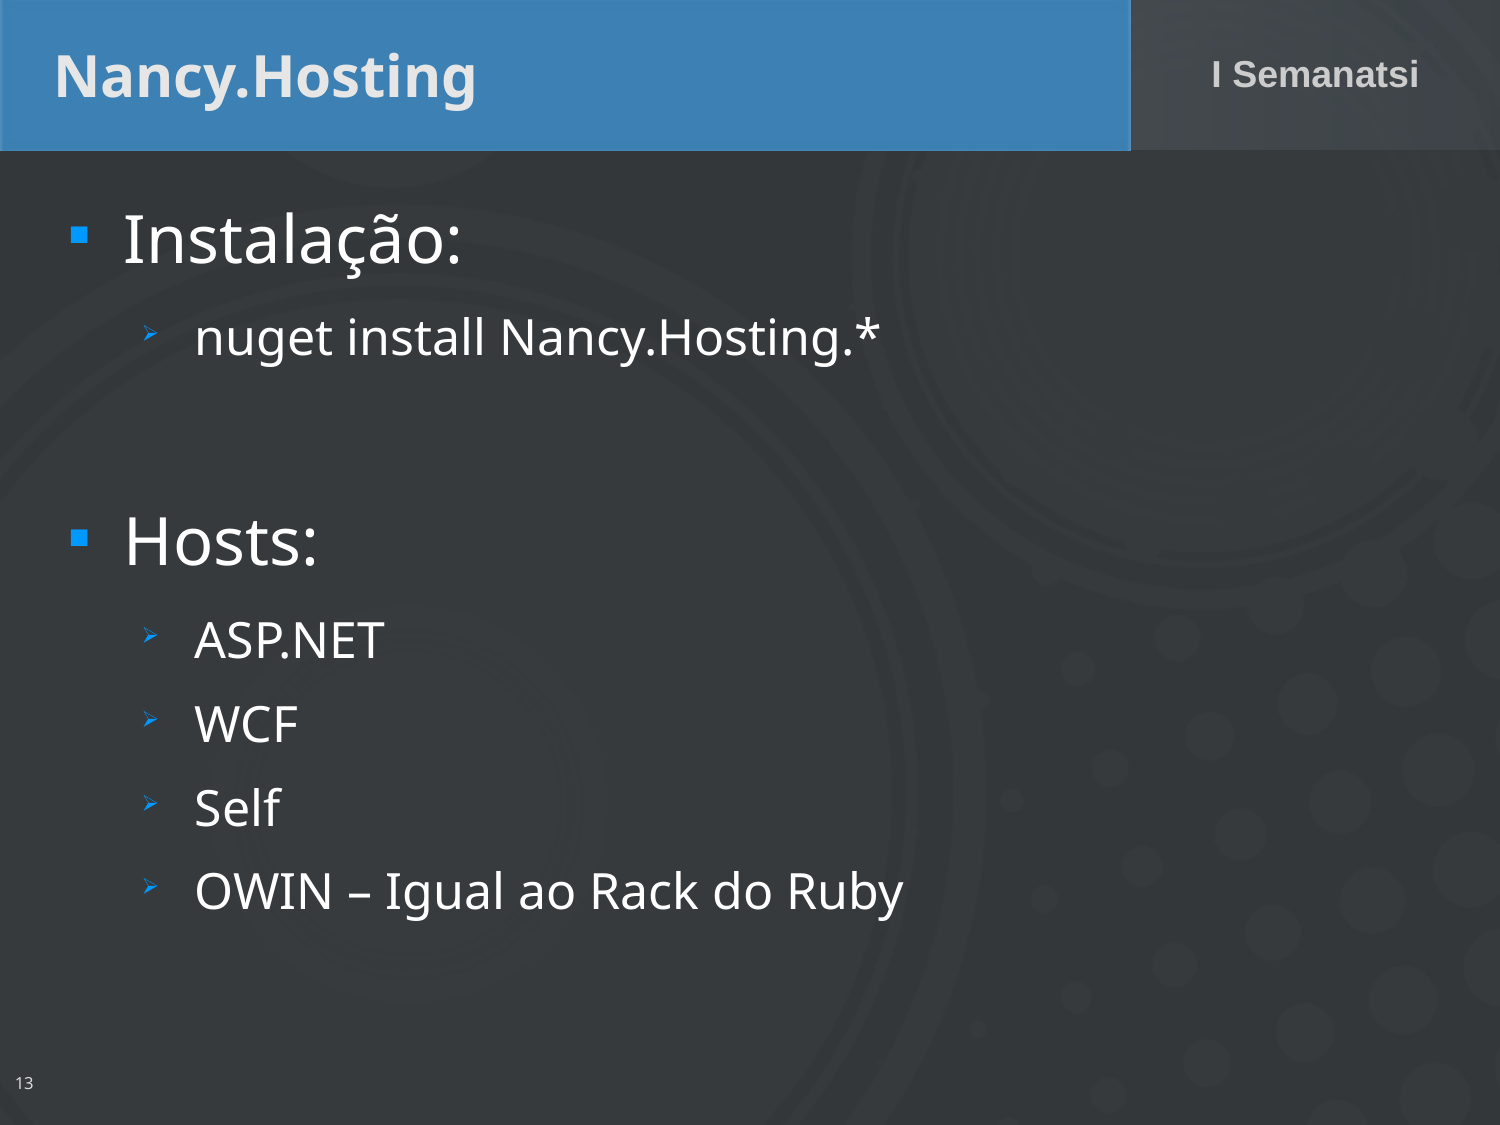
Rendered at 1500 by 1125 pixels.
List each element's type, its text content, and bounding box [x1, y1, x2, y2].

picture [0, 0, 1500, 1125]
title Nancy.Hosting [53, 0, 1128, 149]
list Instalação: nuget install Nancy.Hosting.* Hosts: ASP.NET WCF Self OWIN – Igual ao Rack do Ruby [53, 196, 1447, 1016]
